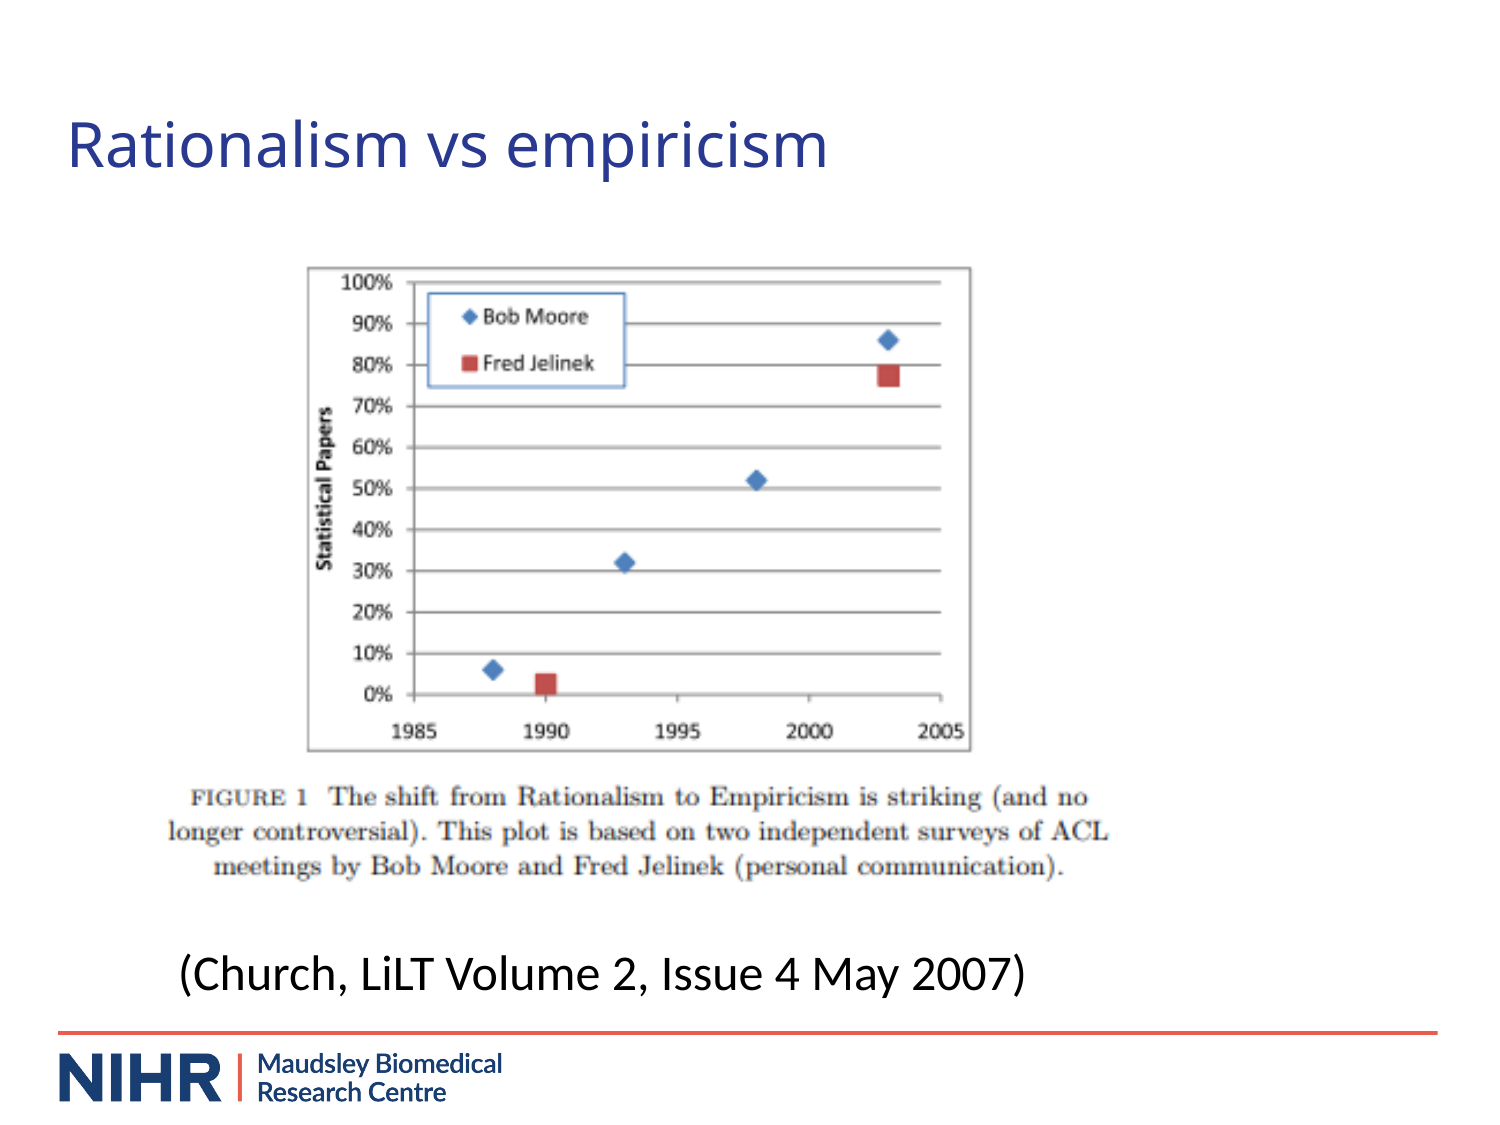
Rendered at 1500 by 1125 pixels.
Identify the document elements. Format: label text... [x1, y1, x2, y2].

title Rationalism vs empiricism [51, 89, 1450, 223]
list (Church, LiLT Volume 2, Issue 4 May 2007) [106, 947, 1382, 1028]
picture [107, 249, 1274, 910]
picture [29, 1018, 531, 1125]
